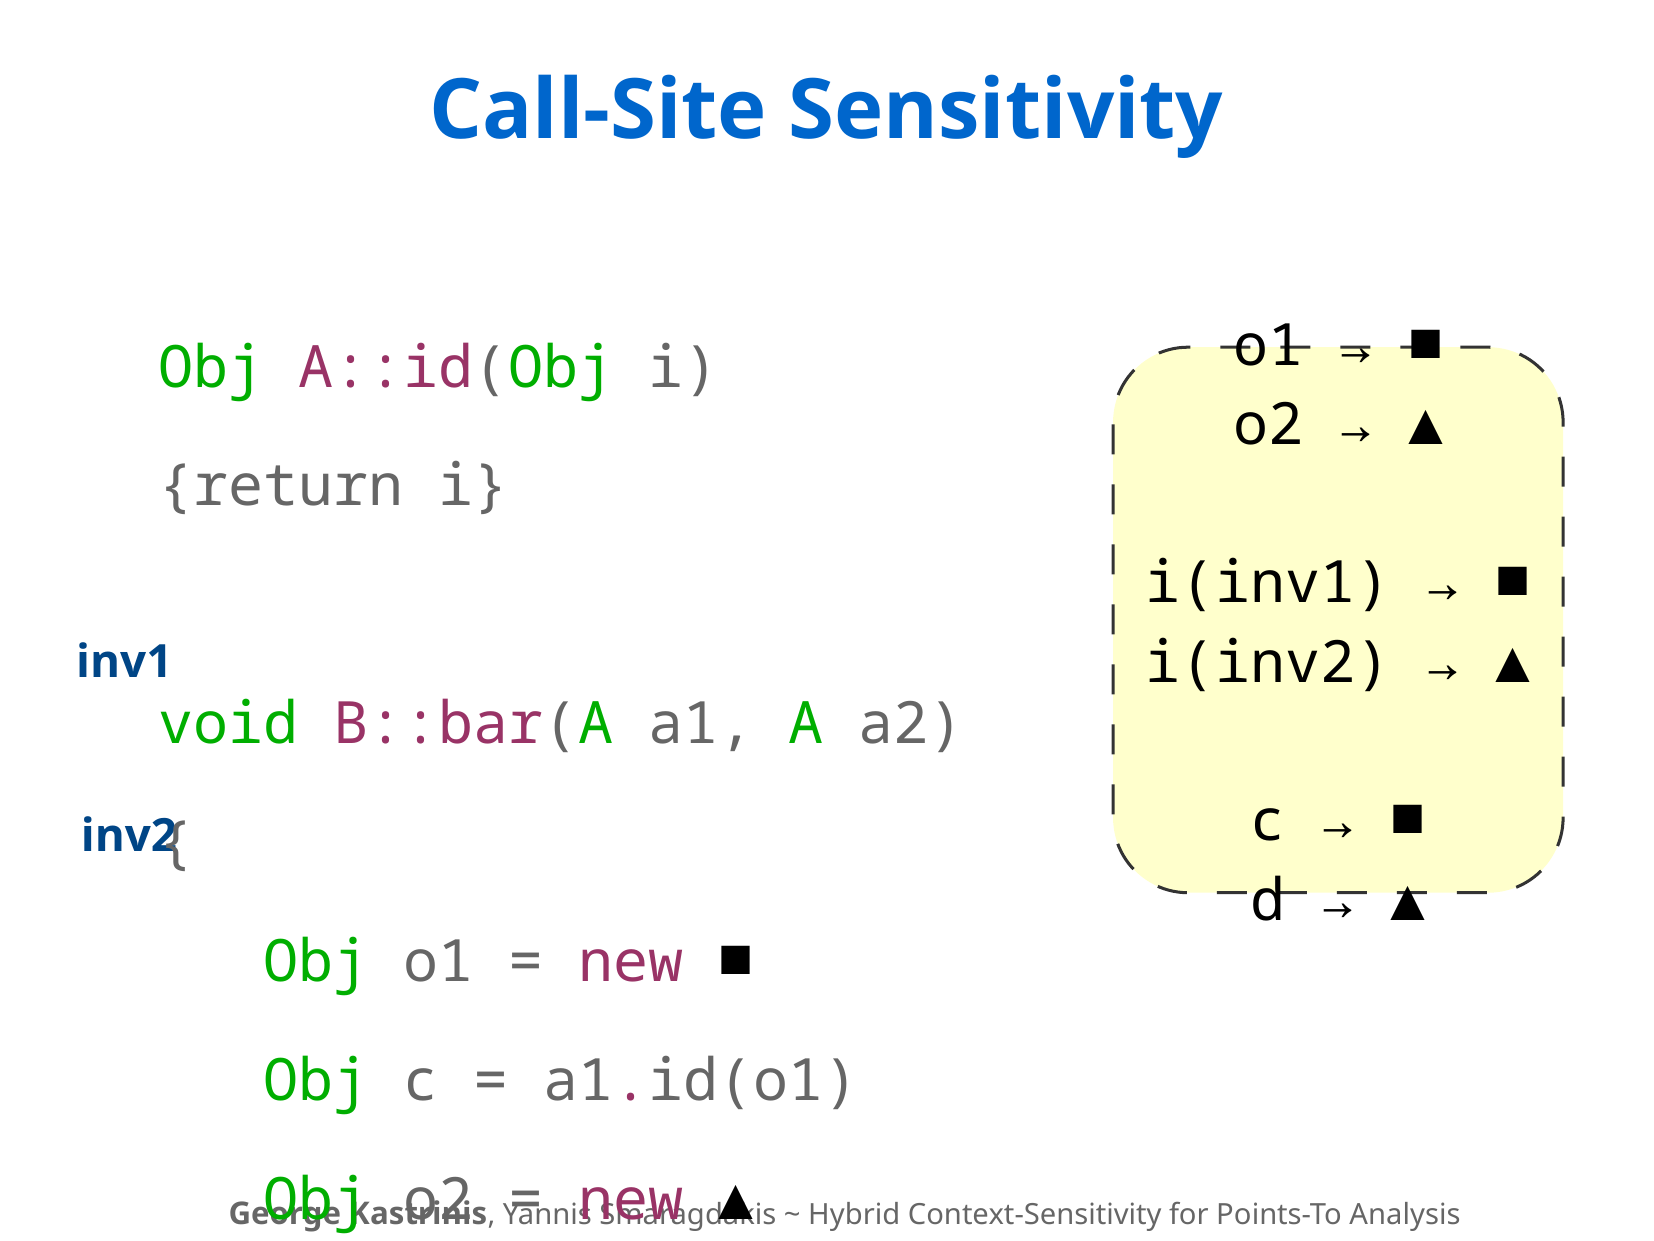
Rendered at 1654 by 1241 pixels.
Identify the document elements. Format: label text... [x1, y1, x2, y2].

text_box inv2 [53, 795, 143, 885]
text_box Call-Site Sensitivity [209, 41, 1444, 150]
text_box Obj A::id(Obj i) {return i} void B::bar(A a1, A a2) { Obj o1 = new ■ Obj c = a1.id(o1) Obj o2 = new ▲ Obj d = a2.id(o2) } [143, 277, 1005, 963]
text_box o1 → ■ o2 → ▲ i(inv1) → ■ i(inv2) → ▲ c → ■ d → ▲ [1113, 347, 1564, 893]
text_box inv1 [53, 620, 143, 711]
